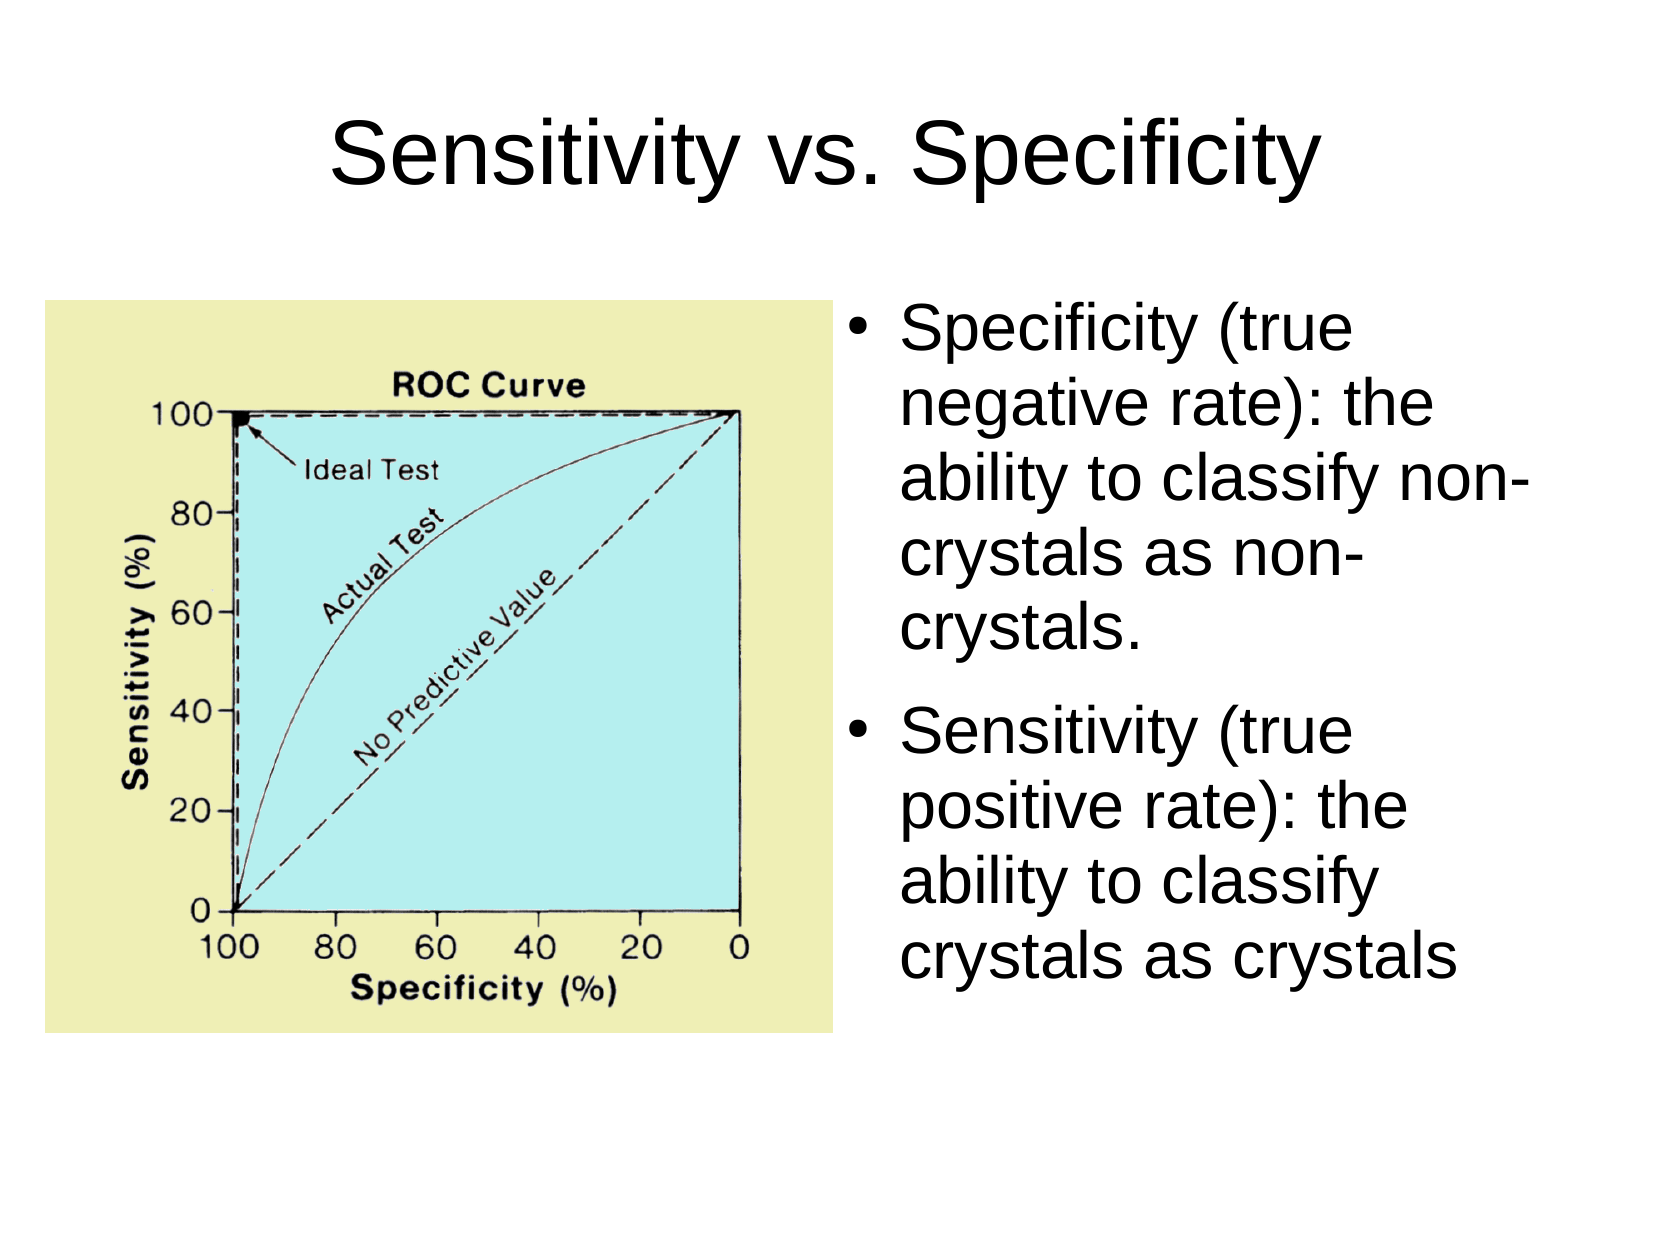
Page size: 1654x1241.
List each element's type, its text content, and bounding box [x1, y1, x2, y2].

picture [45, 300, 833, 1033]
title Sensitivity vs. Specificity [82, 49, 1571, 257]
list Specificity (true negative rate): the ability to classify non-crystals as non-crystals. Sensitivity (true positive rate): the ability to classify crystals as crystals [828, 290, 1539, 1010]
